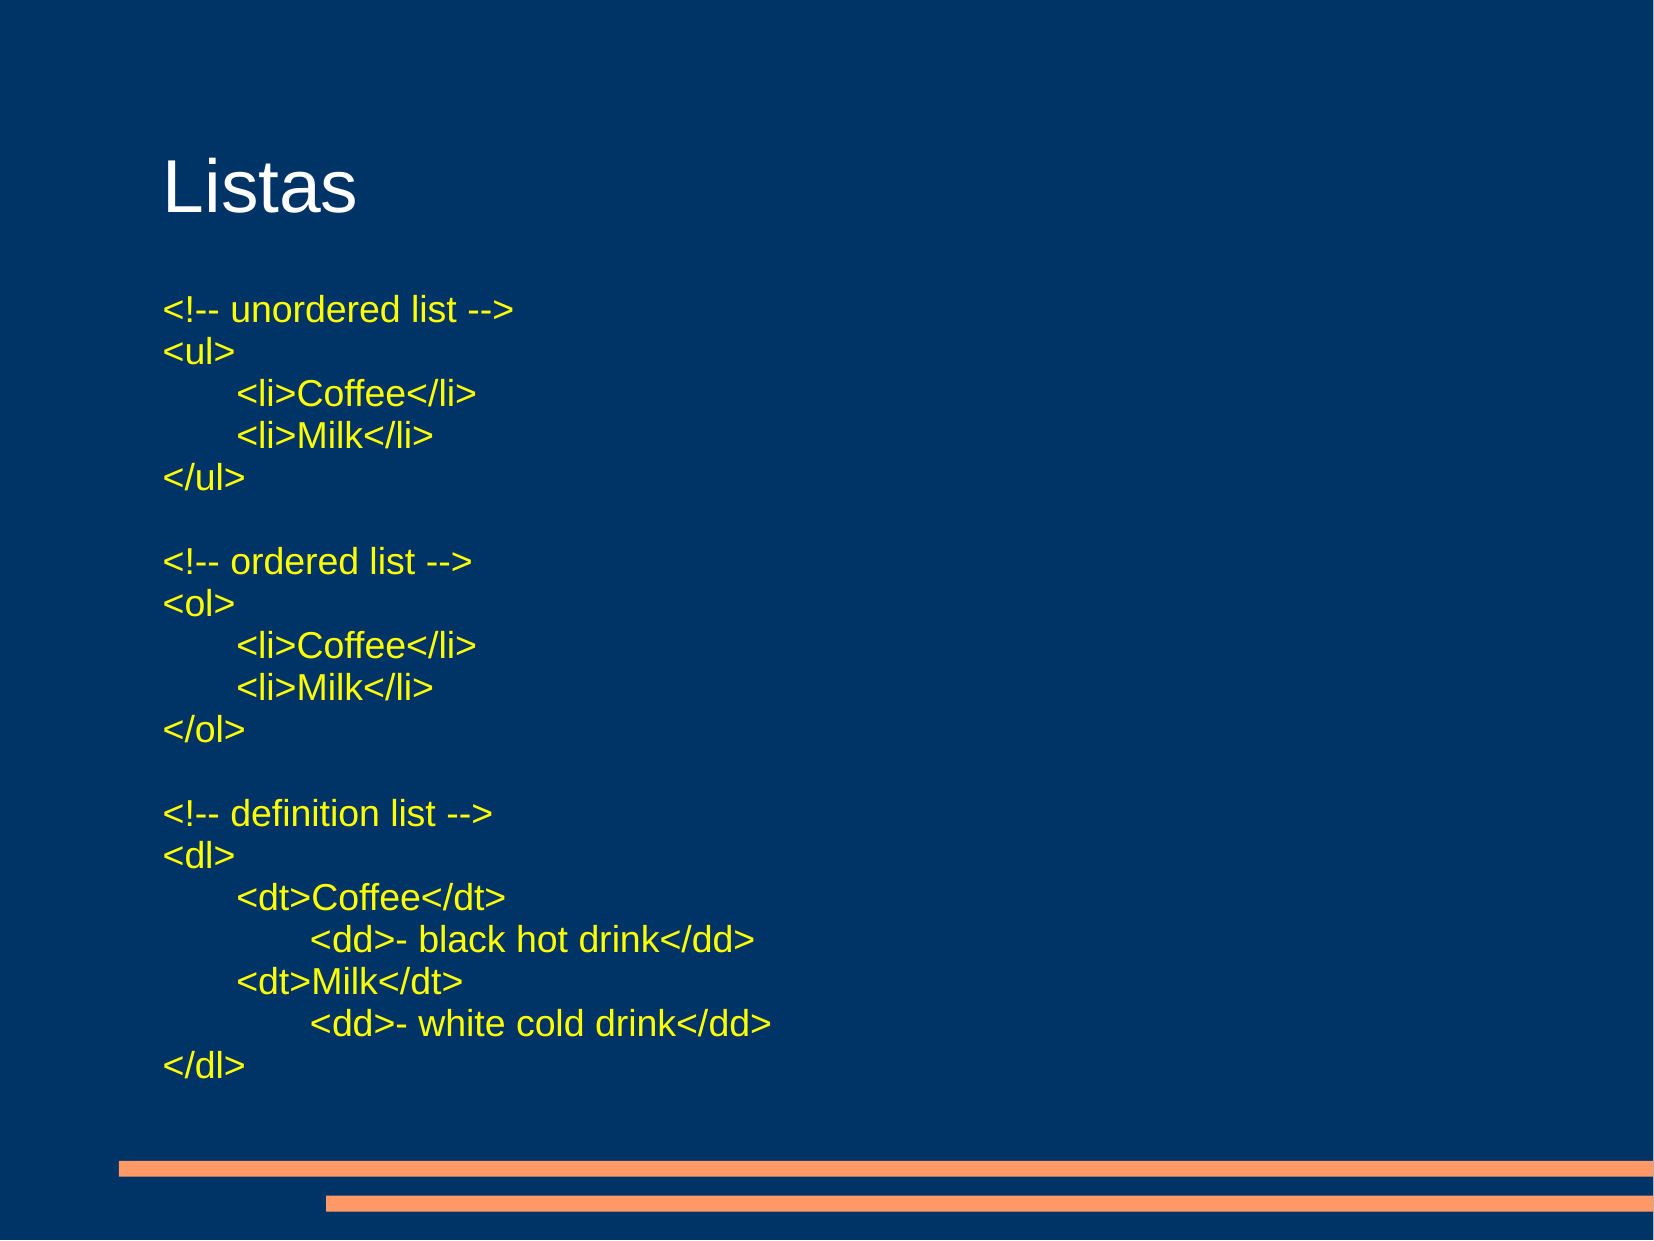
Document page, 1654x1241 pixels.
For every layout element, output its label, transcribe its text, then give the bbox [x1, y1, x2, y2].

text_box <!-- unordered list --> <ul> <li>Coffee</li> <li>Milk</li> </ul> <!-- ordered list --> <ol> <li>Coffee</li> <li>Milk</li> </ol> <!-- definition list --> <dl> <dt>Coffee</dt> <dd>- black hot drink</dd> <dt>Milk</dt> <dd>- white cold drink</dd> </dl> [147, 281, 1654, 1094]
text_box Listas [147, 137, 768, 237]
